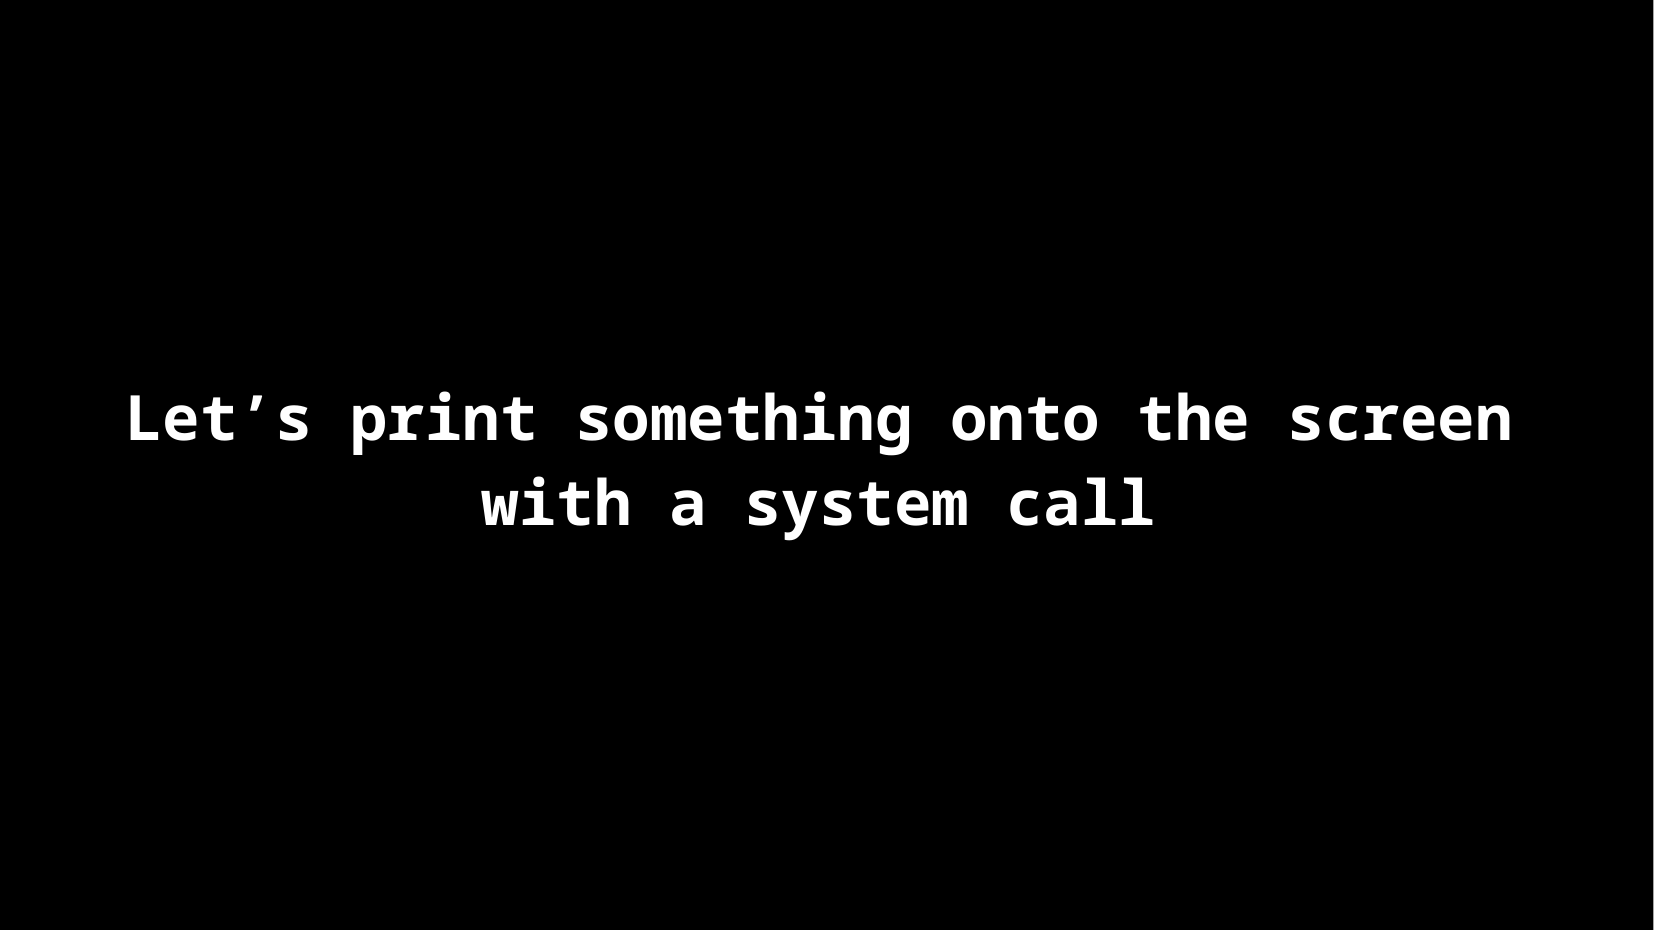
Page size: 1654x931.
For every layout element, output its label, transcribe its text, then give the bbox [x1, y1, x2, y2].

title Let’s print something onto the screen with a system call [75, 377, 1564, 541]
